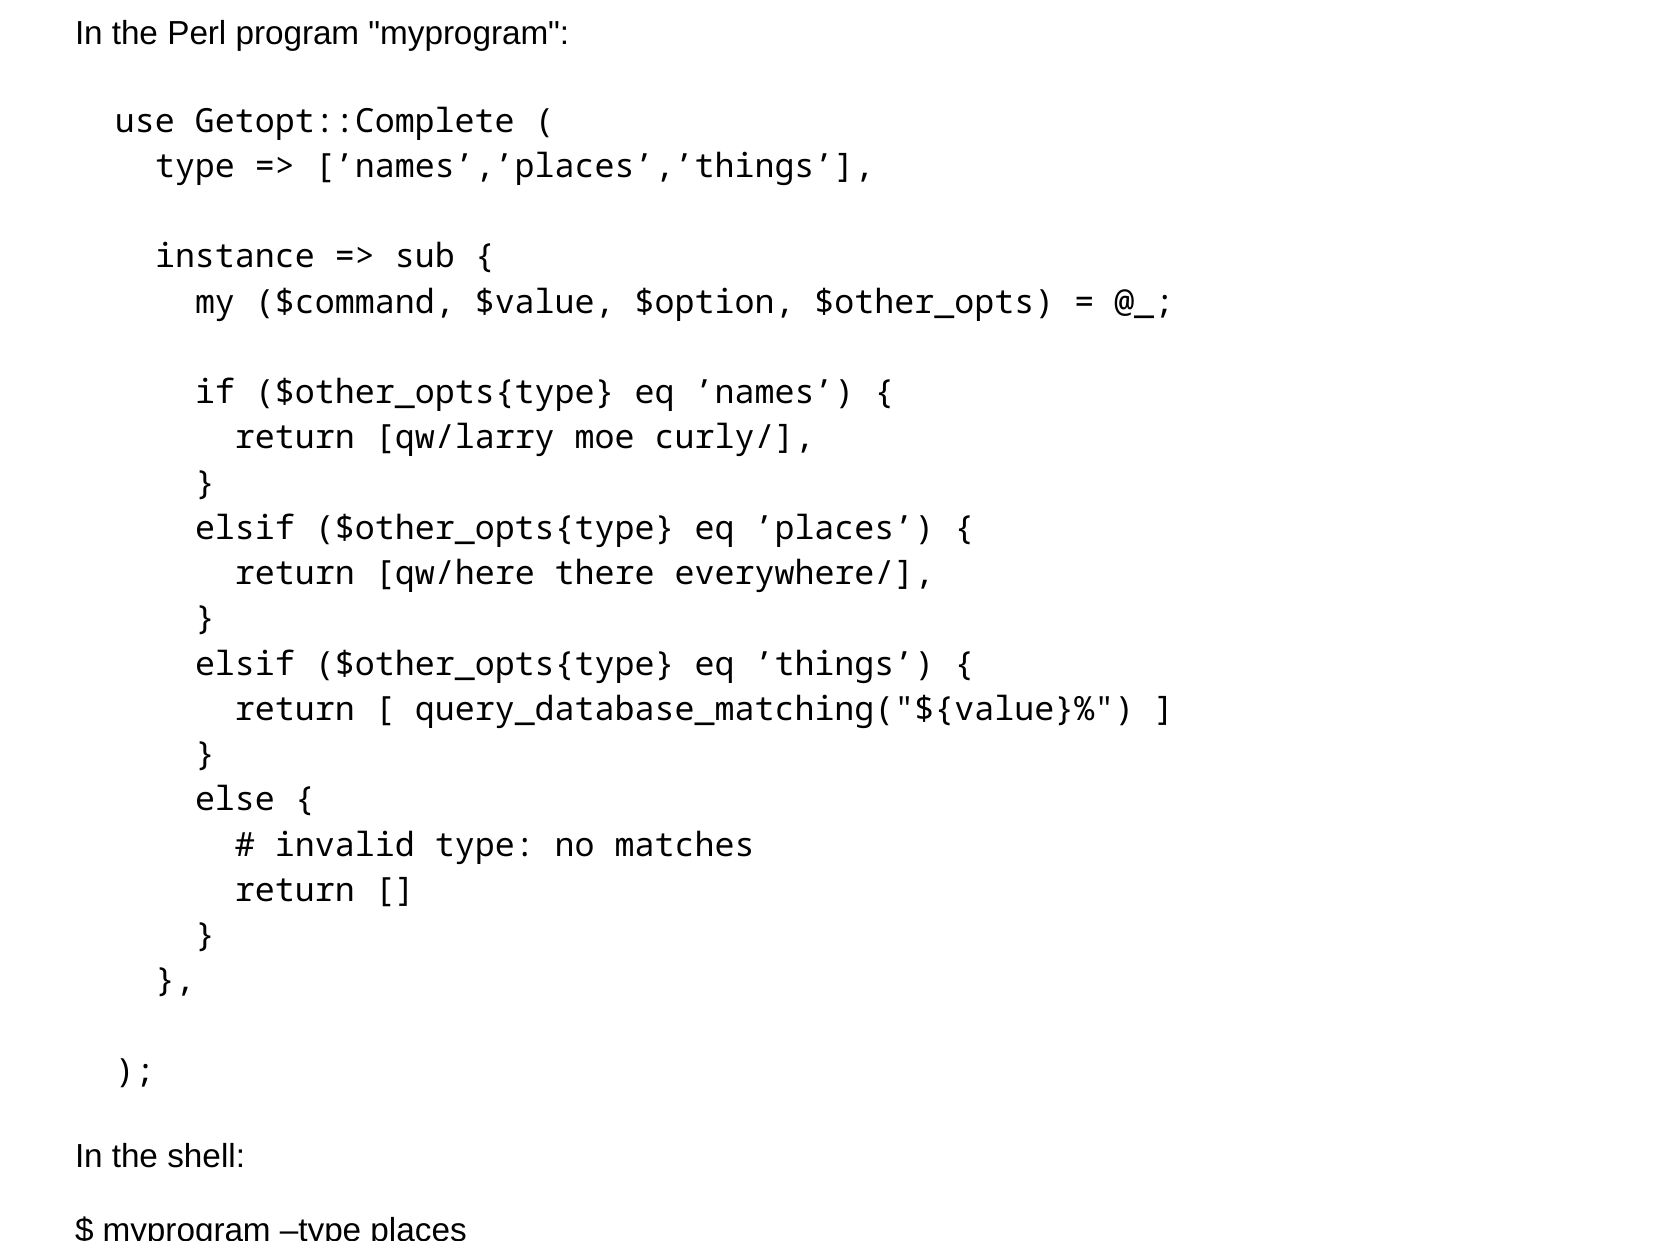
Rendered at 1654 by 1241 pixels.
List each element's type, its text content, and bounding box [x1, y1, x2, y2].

subtitle In the Perl program "myprogram": use Getopt::Complete ( type => [’names’,’places’,’things’], instance => sub { my ($command, $value, $option, $other_opts) = @_; if ($other_opts{type} eq ’names’) { return [qw/larry moe curly/], } elsif ($other_opts{type} eq ’places’) { return [qw/here there everywhere/], } elsif ($other_opts{type} eq ’things’) { return [ query_database_matching("${value}%") ] } else { # invalid type: no matches return [] } }, ); In the shell: $ myprogram –type places [75, 14, 1564, 1241]
